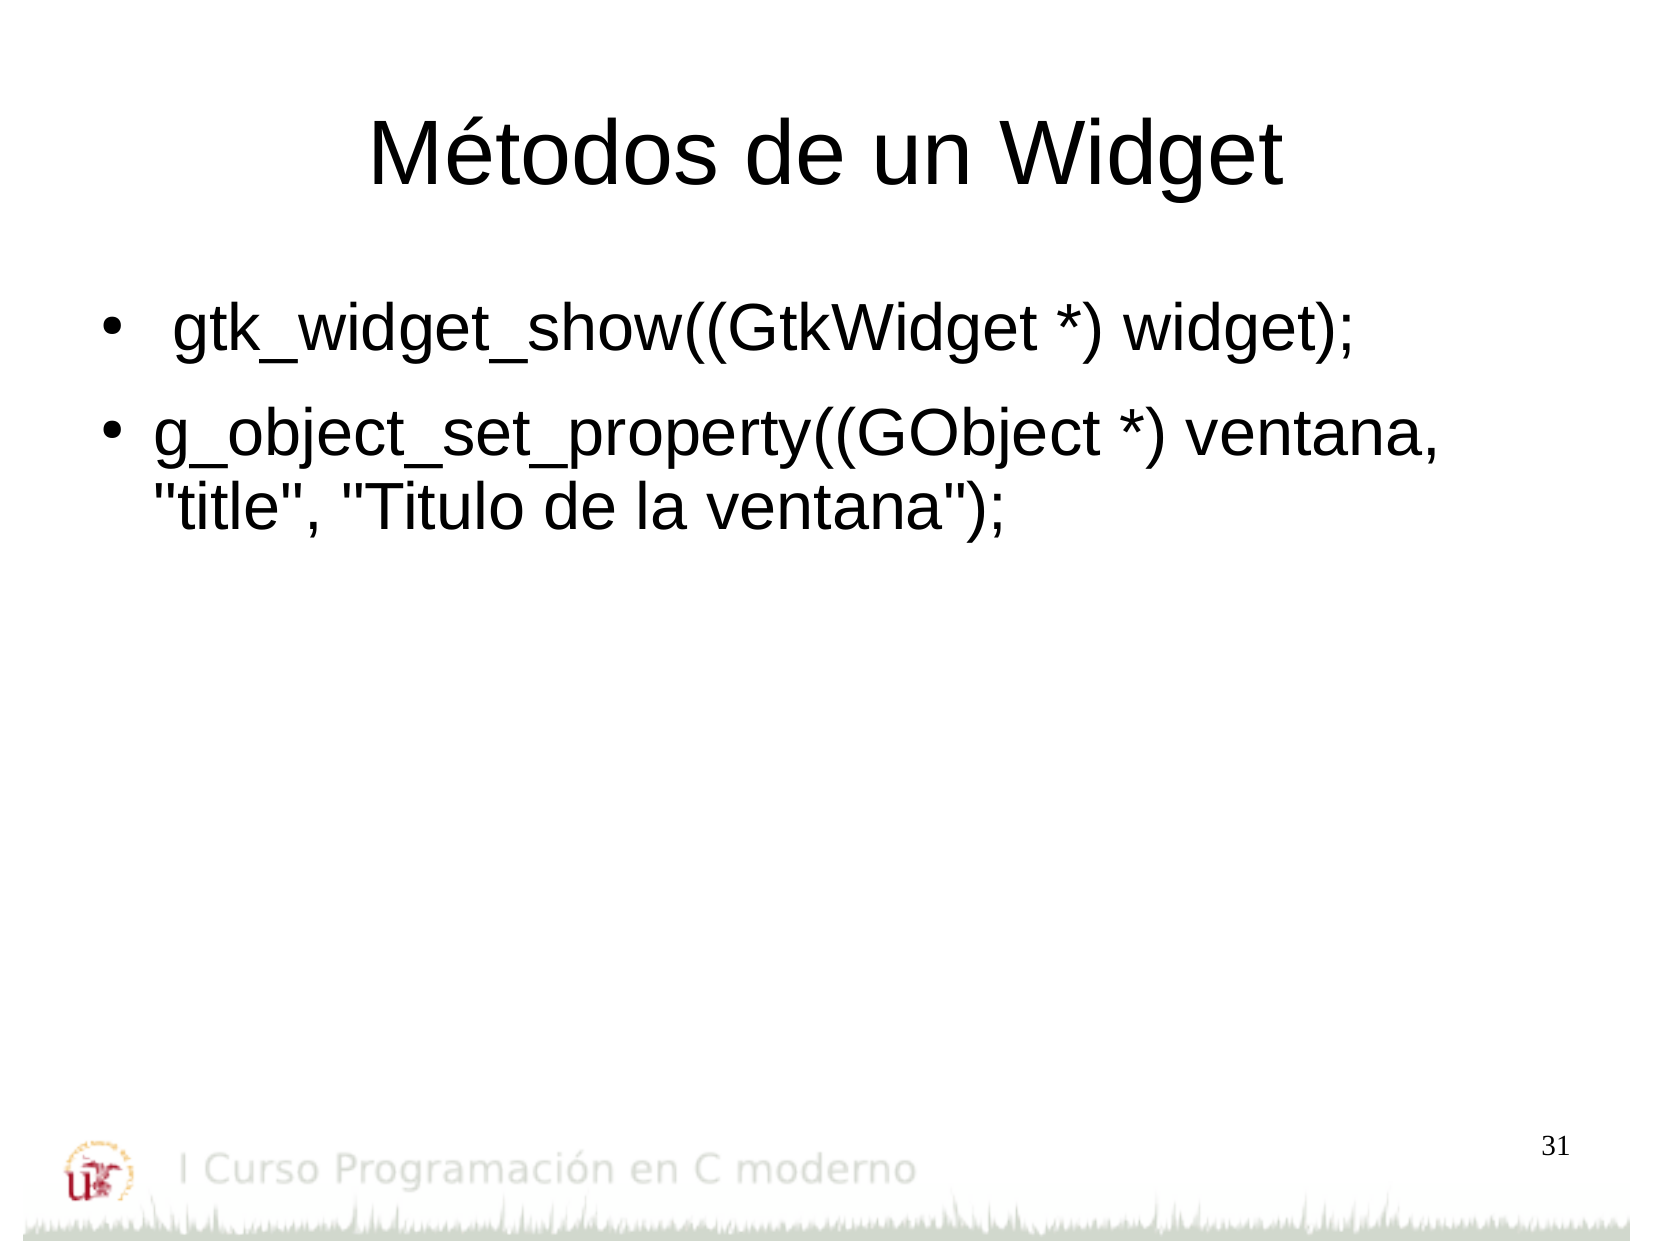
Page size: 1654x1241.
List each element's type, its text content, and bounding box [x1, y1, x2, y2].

title Métodos de un Widget [82, 49, 1571, 257]
picture [23, 1136, 1630, 1241]
list gtk_widget_show((GtkWidget *) widget); g_object_set_property((GObject *) ventana, "title", "Titulo de la ventana"); [82, 290, 1538, 1010]
